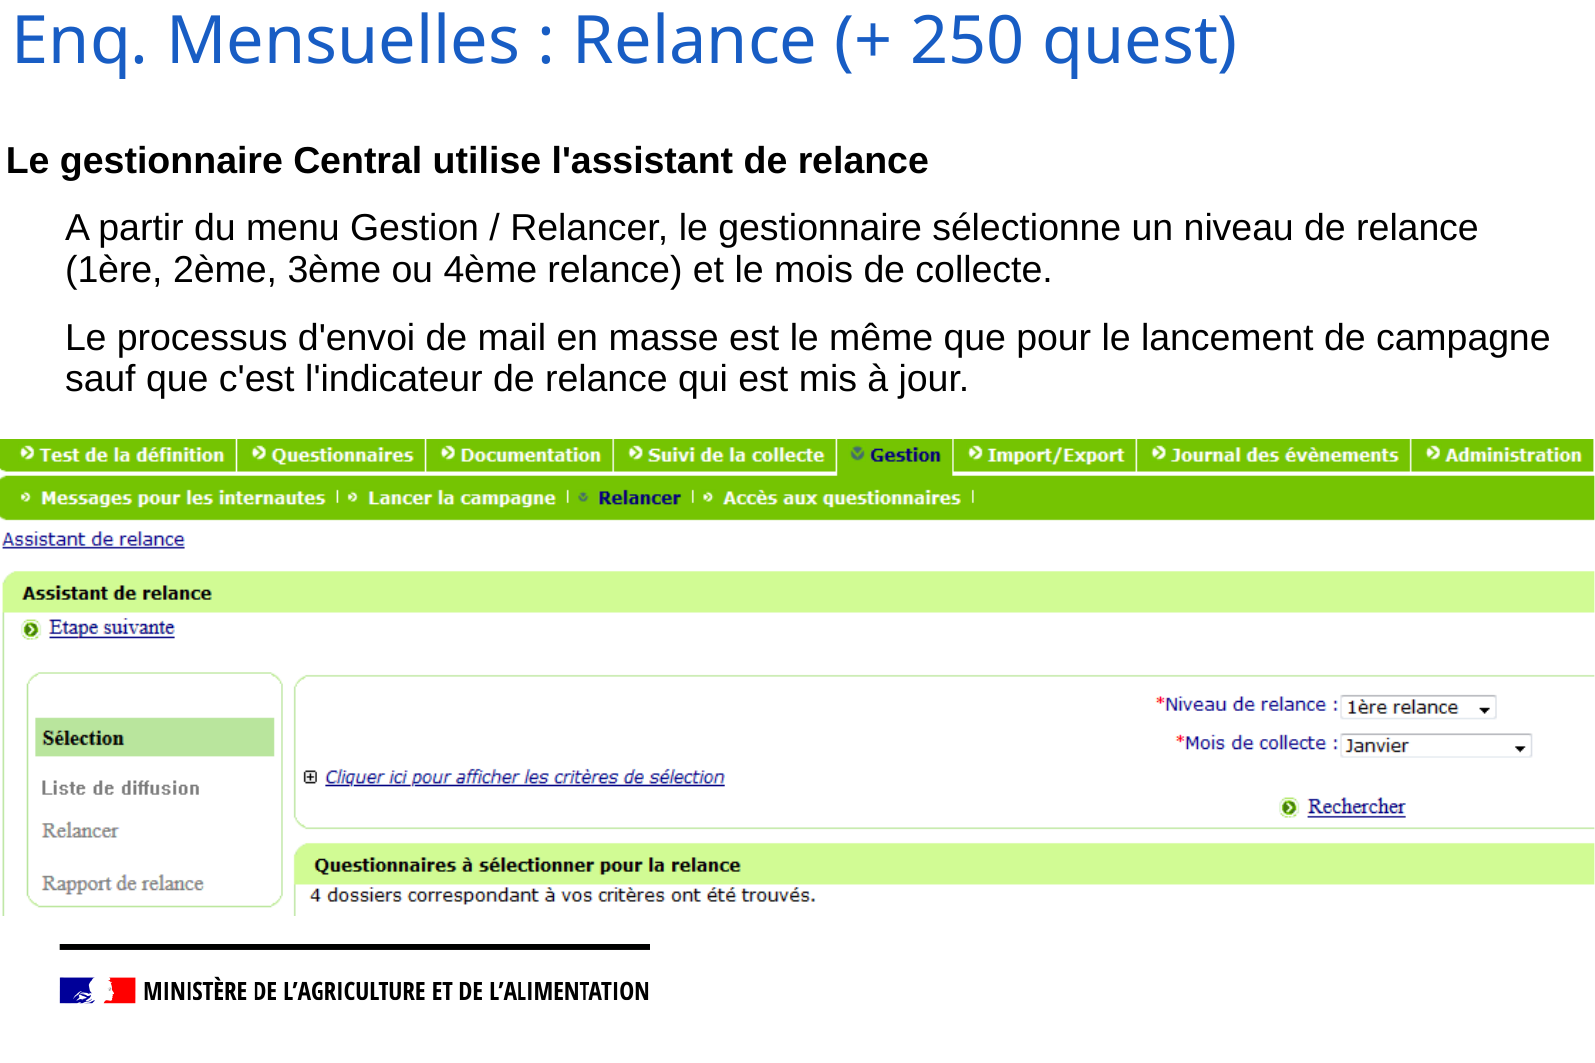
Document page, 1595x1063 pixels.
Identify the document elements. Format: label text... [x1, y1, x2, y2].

list Le gestionnaire Central utilise l'assistant de relance A partir du menu Gestion / Relancer, le gestionnaire sélectionne un niveau de relance (1ère, 2ème, 3ème ou 4ème relance) et le mois de collecte. Le processus d'envoi de mail en masse est le même que pour le lancement de campagne sauf que c'est l'indicateur de relance qui est mis à jour. [5, 139, 1571, 439]
title Enq. Mensuelles : Relance (+ 250 quest) [11, 7, 1595, 83]
picture [0, 439, 1595, 916]
picture [59, 944, 650, 1004]
